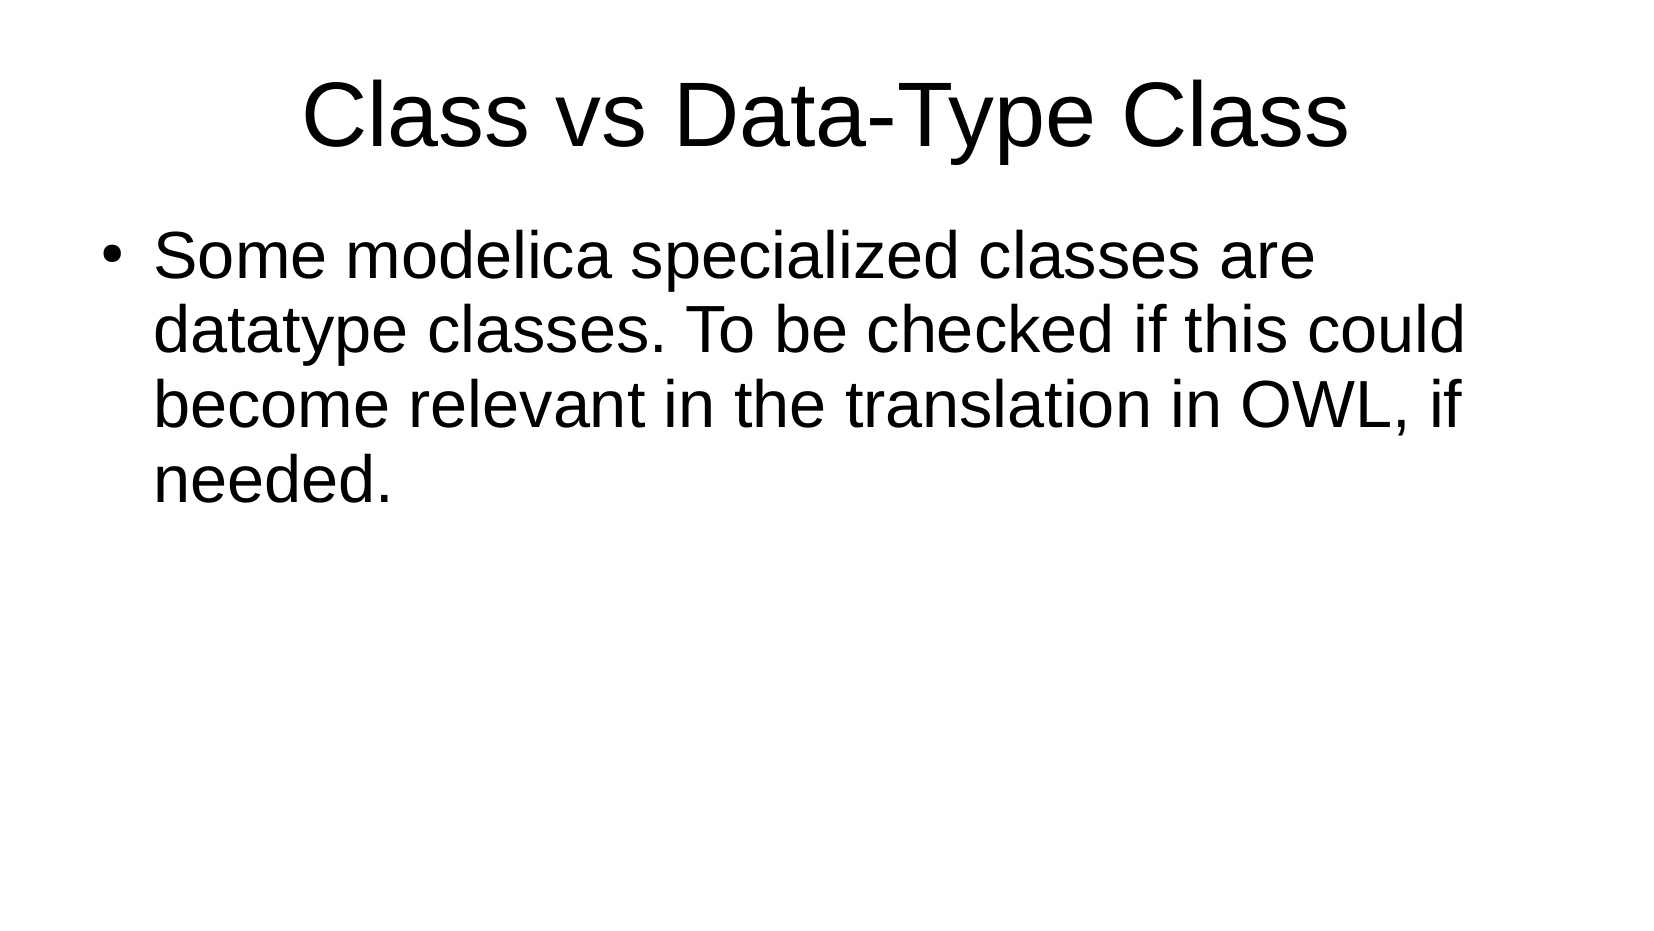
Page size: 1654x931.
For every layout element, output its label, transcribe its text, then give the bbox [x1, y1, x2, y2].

title Class vs Data-Type Class [82, 37, 1571, 193]
list Some modelica specialized classes are datatype classes. To be checked if this could become relevant in the translation in OWL, if needed. [82, 217, 1571, 758]
